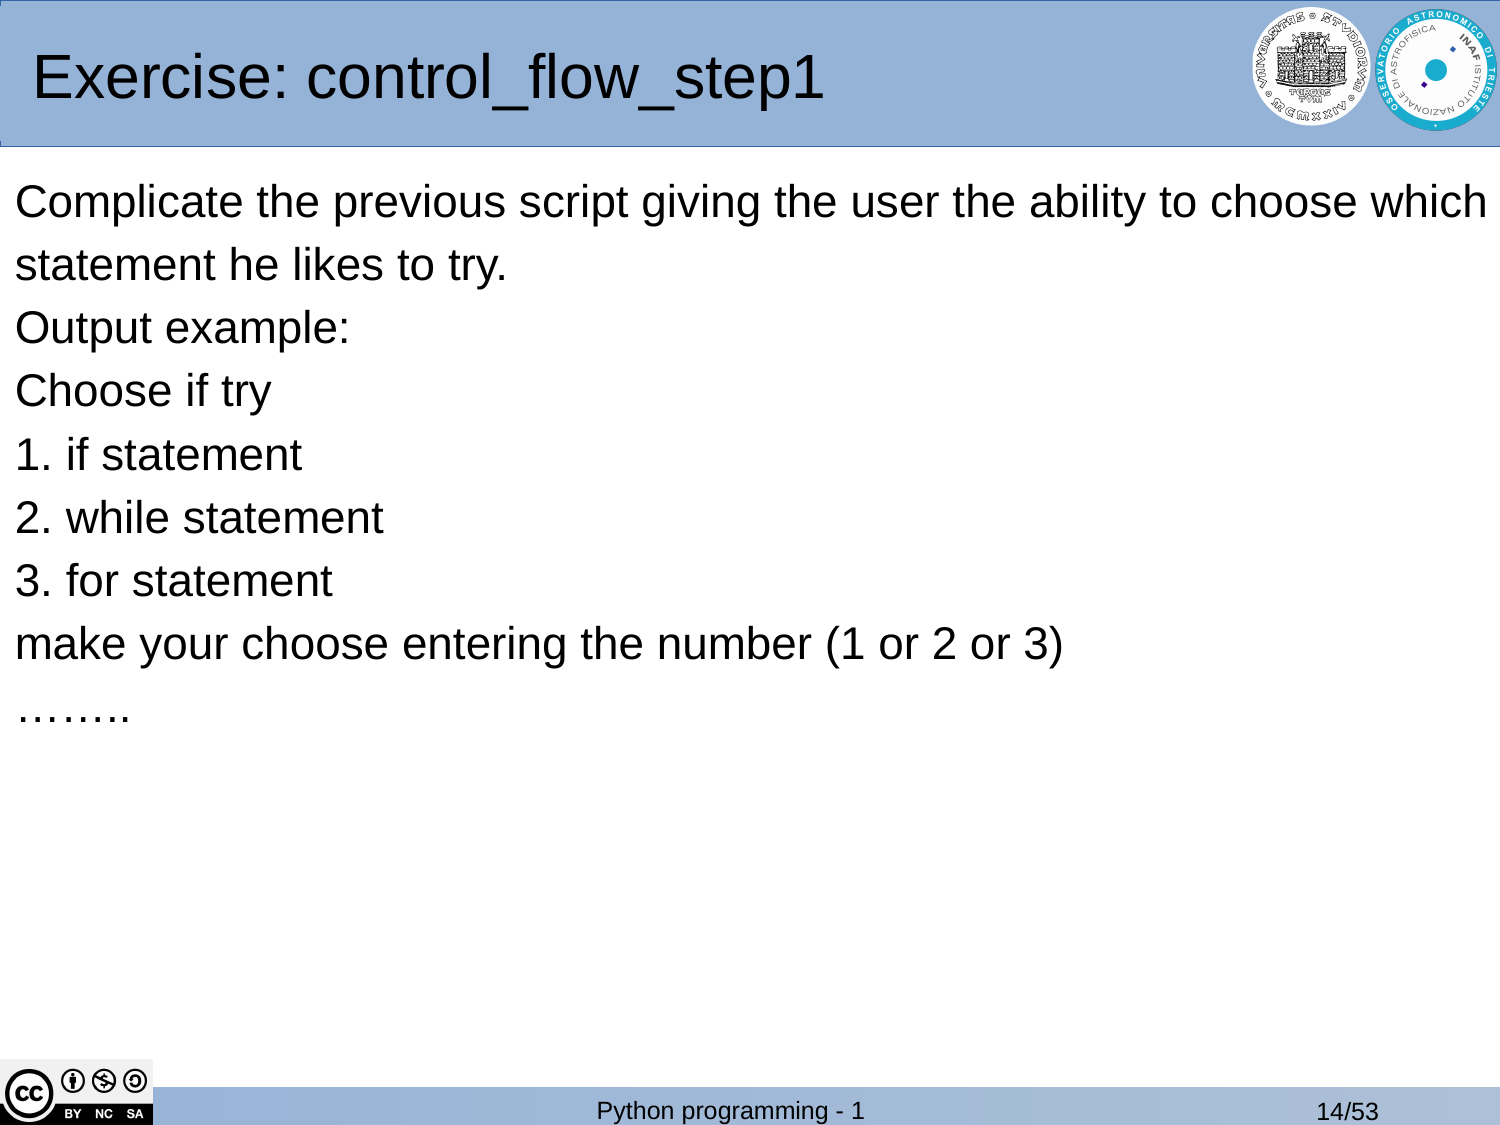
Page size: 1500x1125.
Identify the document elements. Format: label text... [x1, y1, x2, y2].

text_box Exercise: control_flow_step1 [0, 5, 1253, 141]
list Complicate the previous script giving the user the ability to choose which statement he likes to try. Output example: Choose if try 1. if statement 2. while statement 3. for statement make your choose entering the number (1 or 2 or 3) …….. [0, 155, 1500, 1089]
picture [0, 1089, 153, 1125]
picture [1253, 0, 1500, 155]
